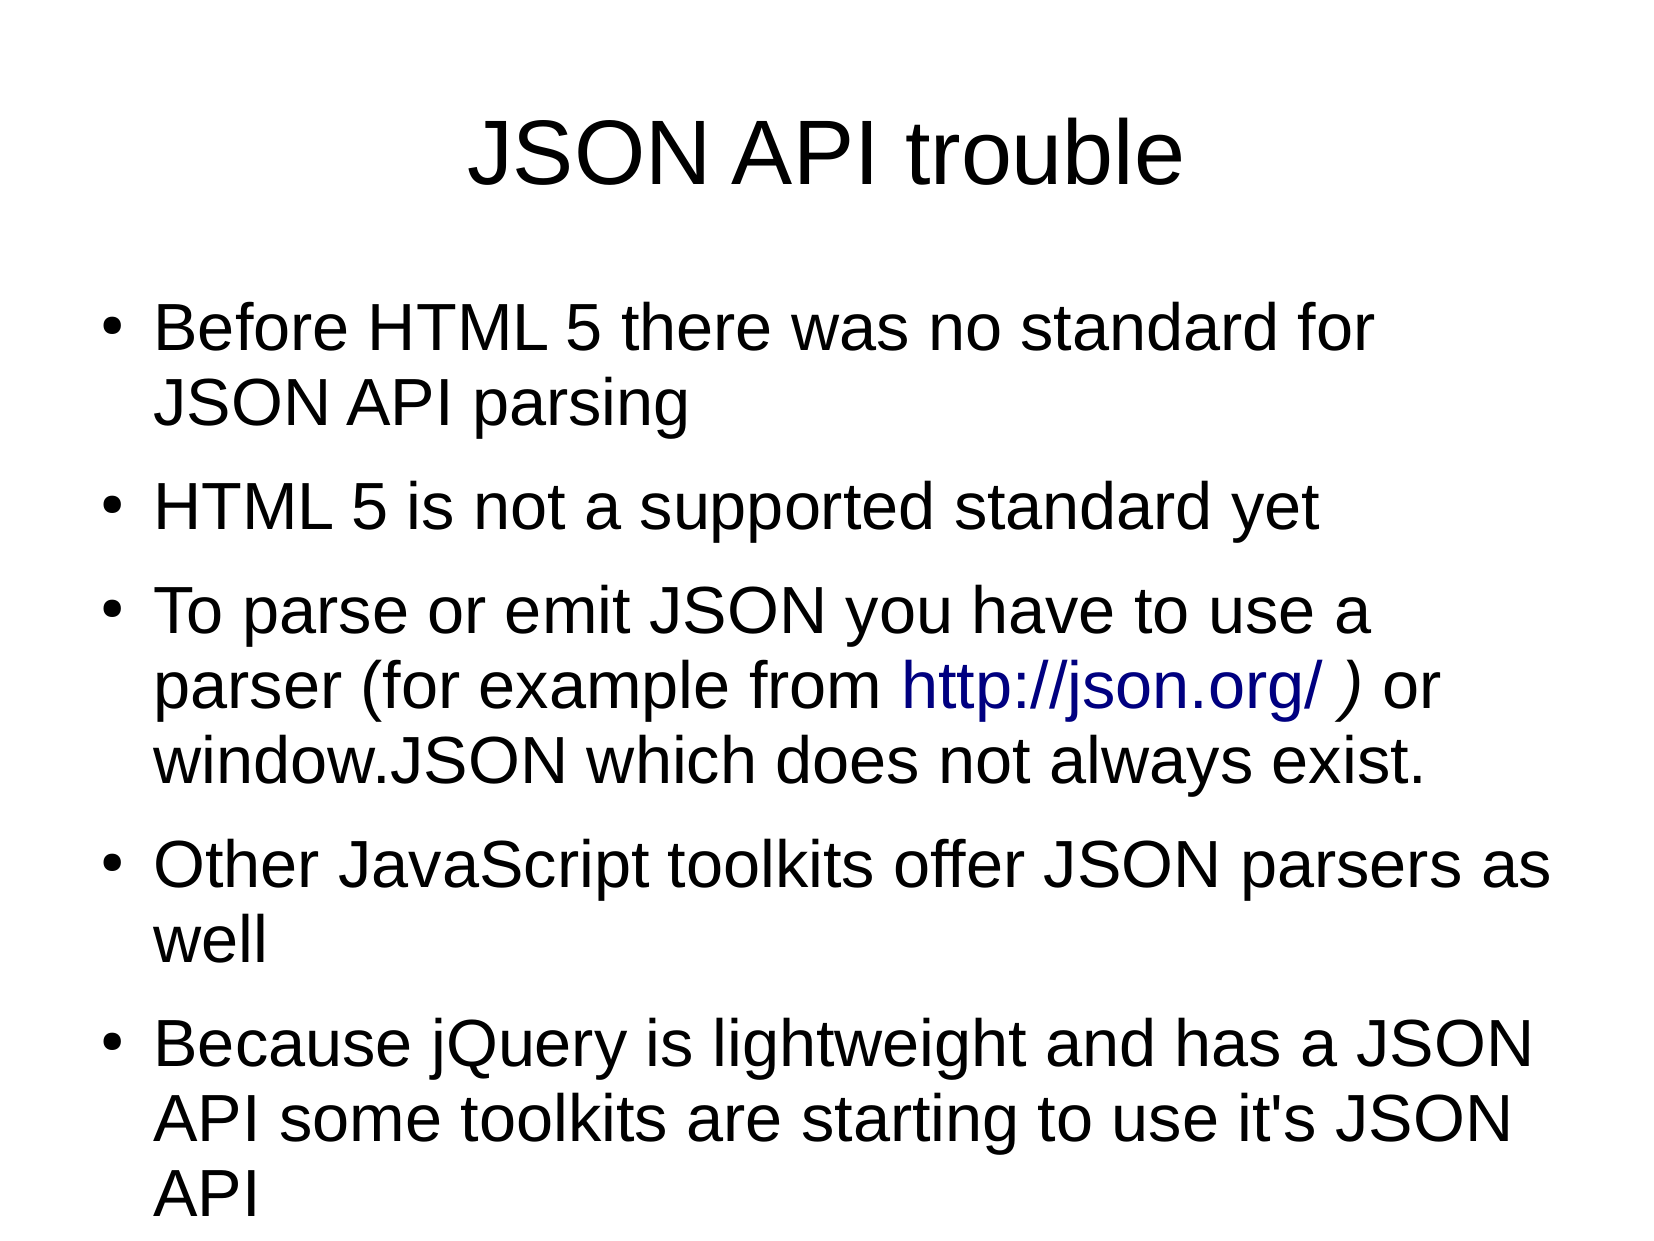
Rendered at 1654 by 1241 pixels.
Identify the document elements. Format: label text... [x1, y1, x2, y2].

title JSON API trouble [82, 49, 1571, 257]
list Before HTML 5 there was no standard for JSON API parsing HTML 5 is not a supported standard yet To parse or emit JSON you have to use a parser (for example from http://json.org/ ) or window.JSON which does not always exist. Other JavaScript toolkits offer JSON parsers as well Because jQuery is lightweight and has a JSON API some toolkits are starting to use it's JSON API [82, 290, 1571, 1231]
